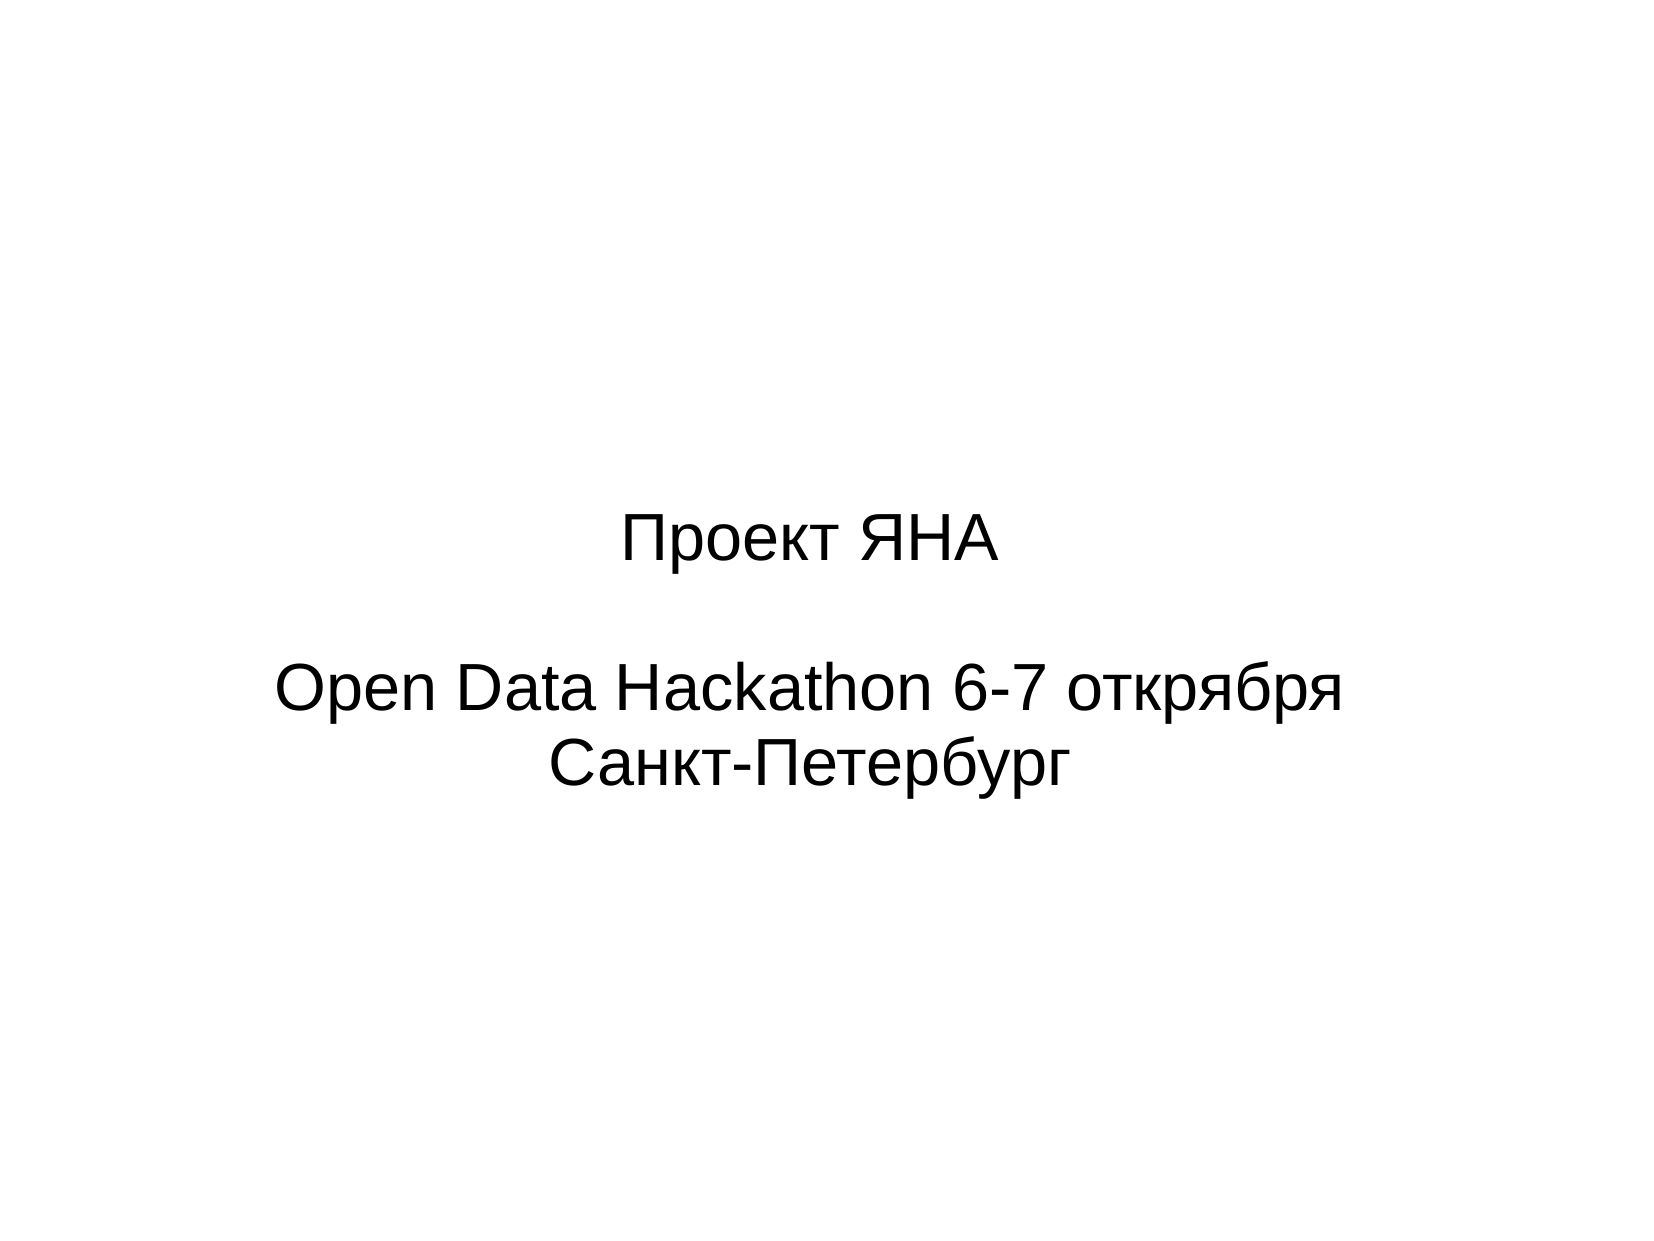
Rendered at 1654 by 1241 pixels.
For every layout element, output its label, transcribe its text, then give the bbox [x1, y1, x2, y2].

subtitle Проект ЯНА Open Data Hackathon 6-7 открября Санкт-Петербург [82, 290, 1538, 1010]
